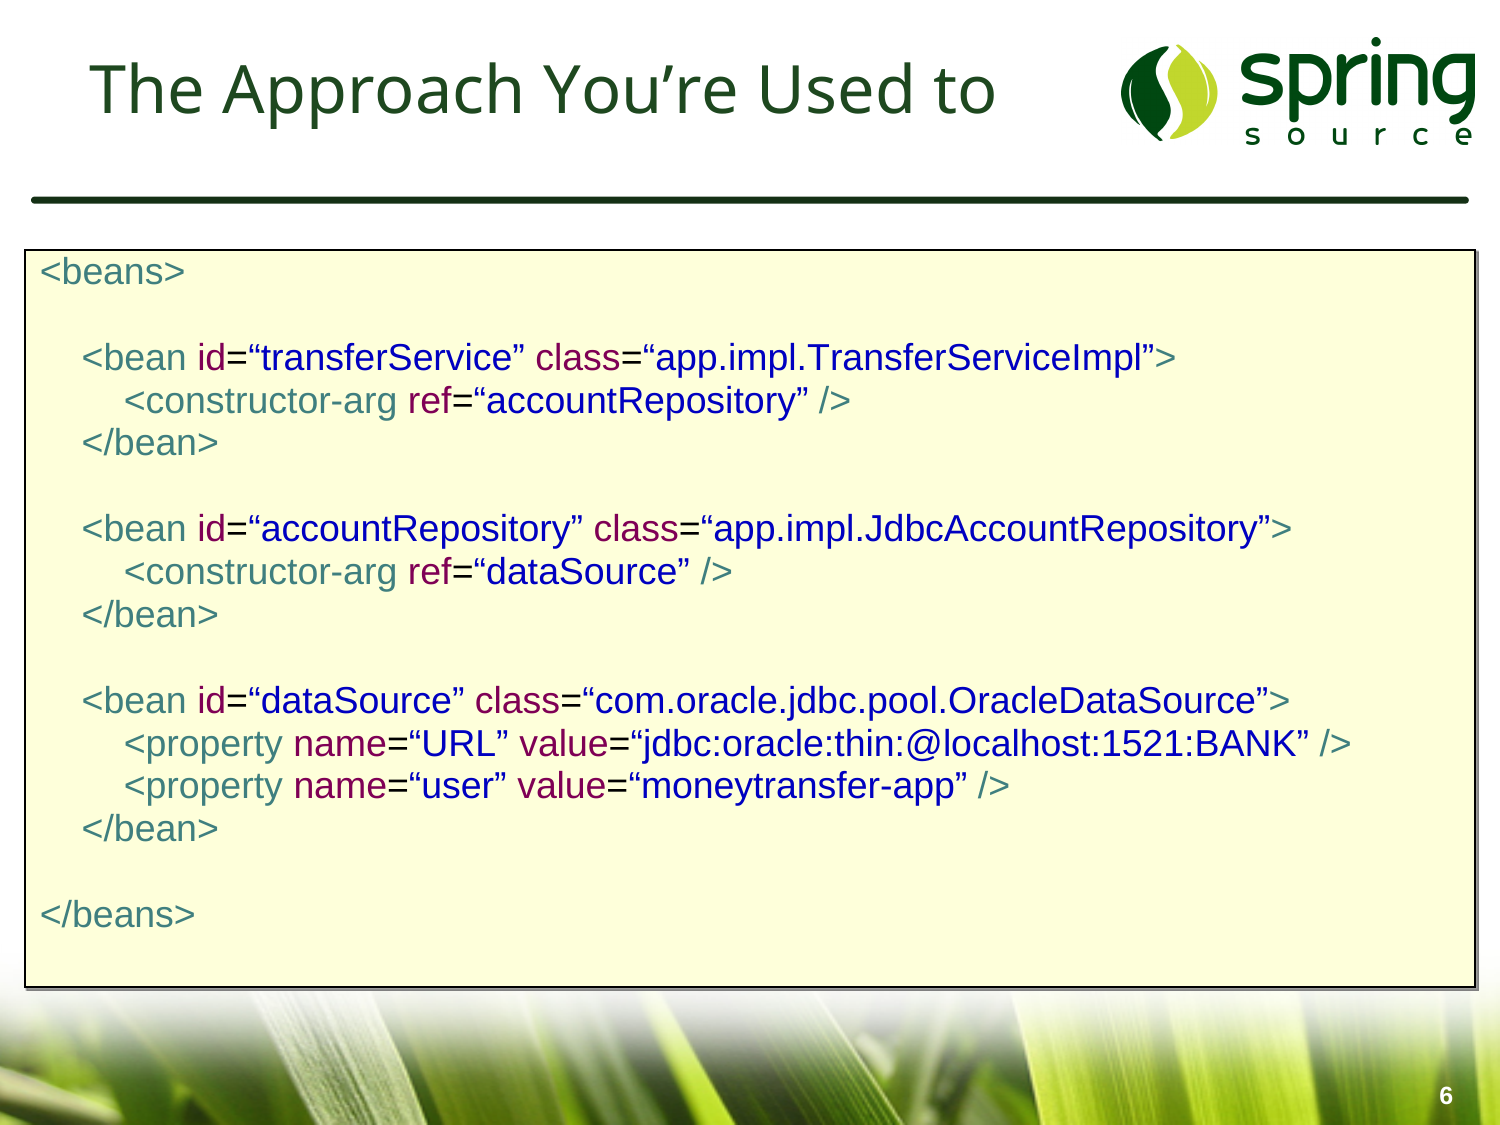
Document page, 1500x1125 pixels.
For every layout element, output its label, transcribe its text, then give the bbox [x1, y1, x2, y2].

text_box <beans> <bean id=“transferService” class=“app.impl.TransferServiceImpl”> <constructor-arg ref=“accountRepository” /> </bean> <bean id=“accountRepository” class=“app.impl.JdbcAccountRepository”> <constructor-arg ref=“dataSource” /> </bean> <bean id=“dataSource” class=“com.oracle.jdbc.pool.OracleDataSource”> <property name=“URL” value=“jdbc:oracle:thin:@localhost:1521:BANK” /> <property name=“user” value=“moneytransfer-app” /> </bean> </beans> [24, 249, 1476, 988]
picture [0, 944, 1500, 1125]
picture [1463, 37, 1475, 145]
title The Approach You’re Used to [74, 24, 1463, 150]
